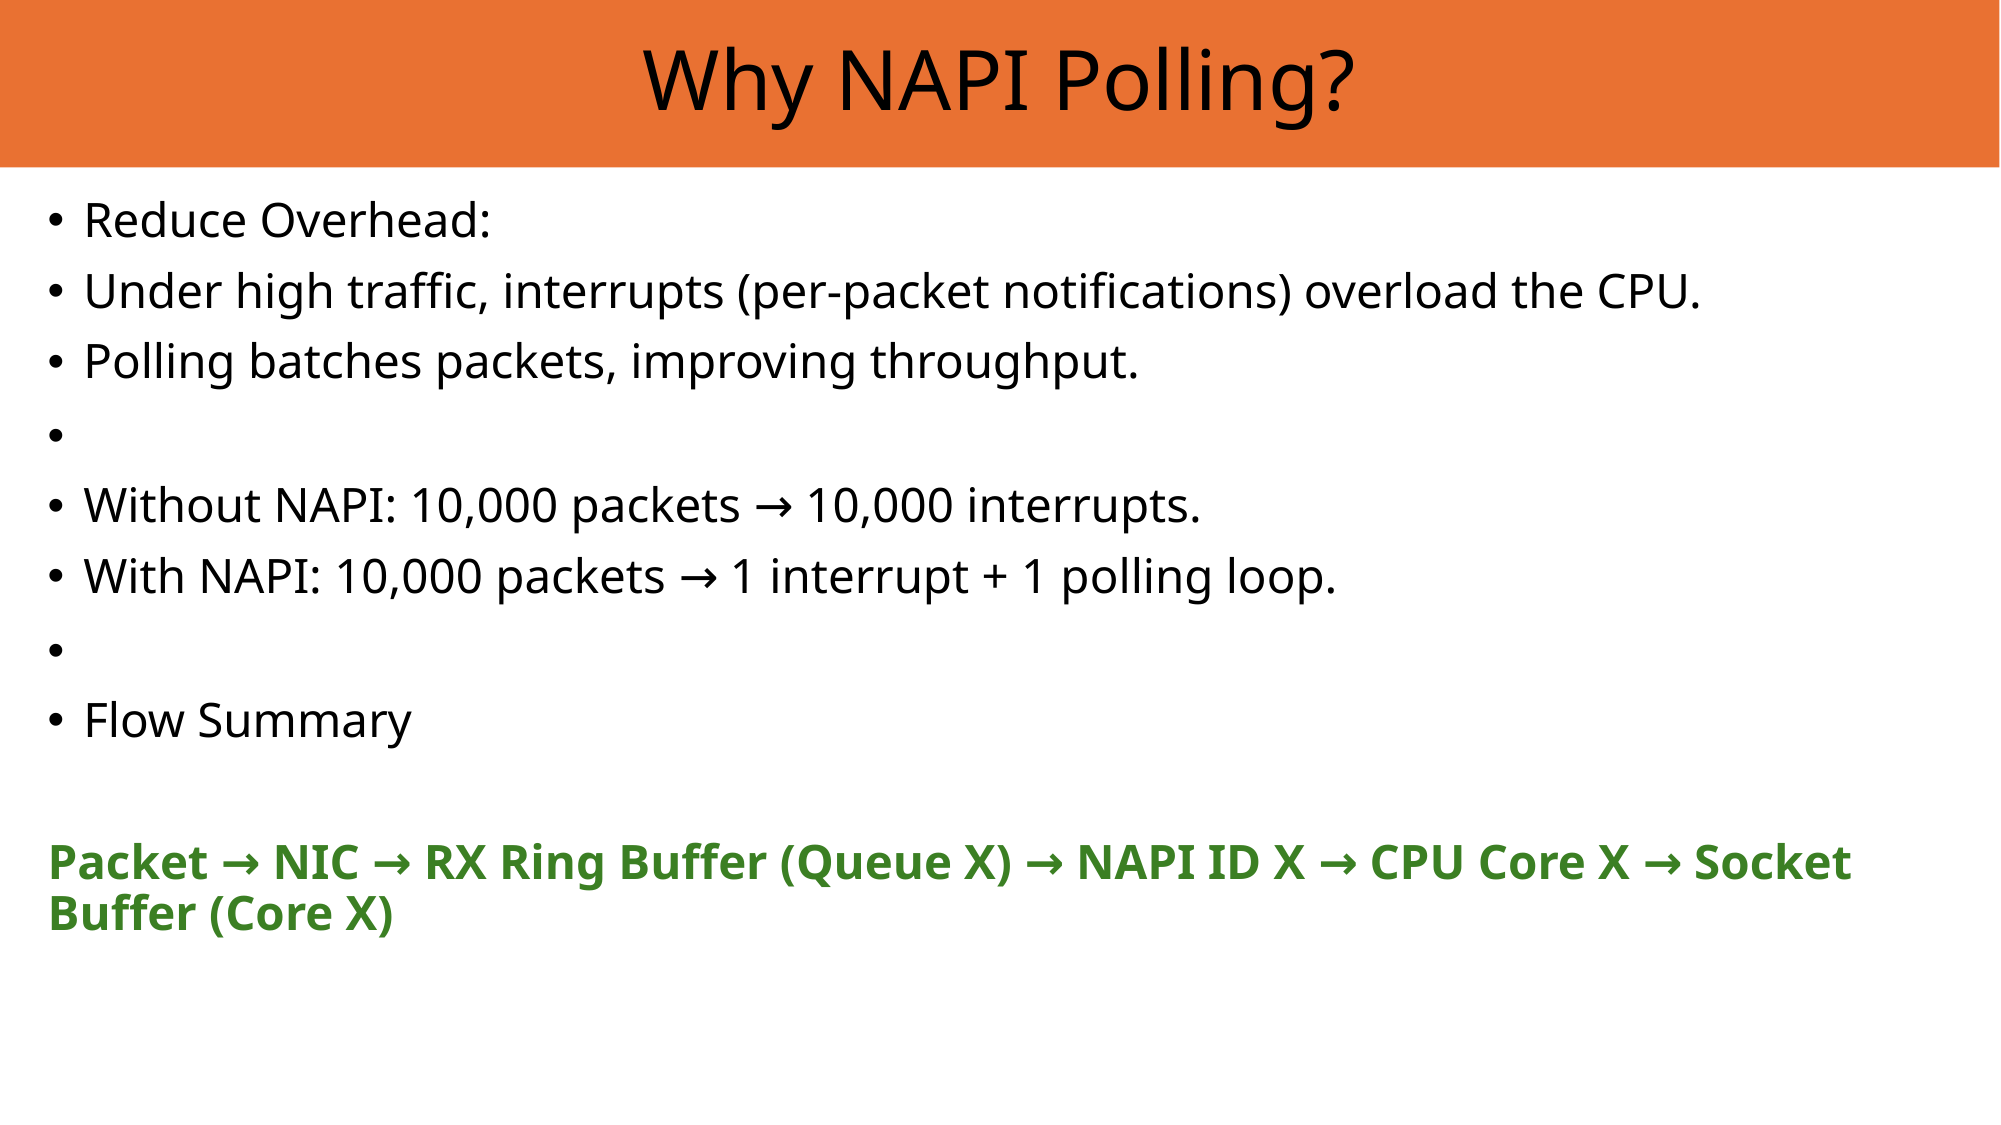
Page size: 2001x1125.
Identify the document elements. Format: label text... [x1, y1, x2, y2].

list Reduce Overhead: Under high traffic, interrupts (per-packet notifications) overload the CPU. Polling batches packets, improving throughput. Without NAPI: 10,000 packets → 10,000 interrupts. With NAPI: 10,000 packets → 1 interrupt + 1 polling loop. Flow Summary Packet → NIC → RX Ring Buffer (Queue X) → NAPI ID X → CPU Core X → Socket Buffer (Core X) [32, 188, 1896, 955]
title Why NAPI Polling? [0, 0, 2000, 168]
